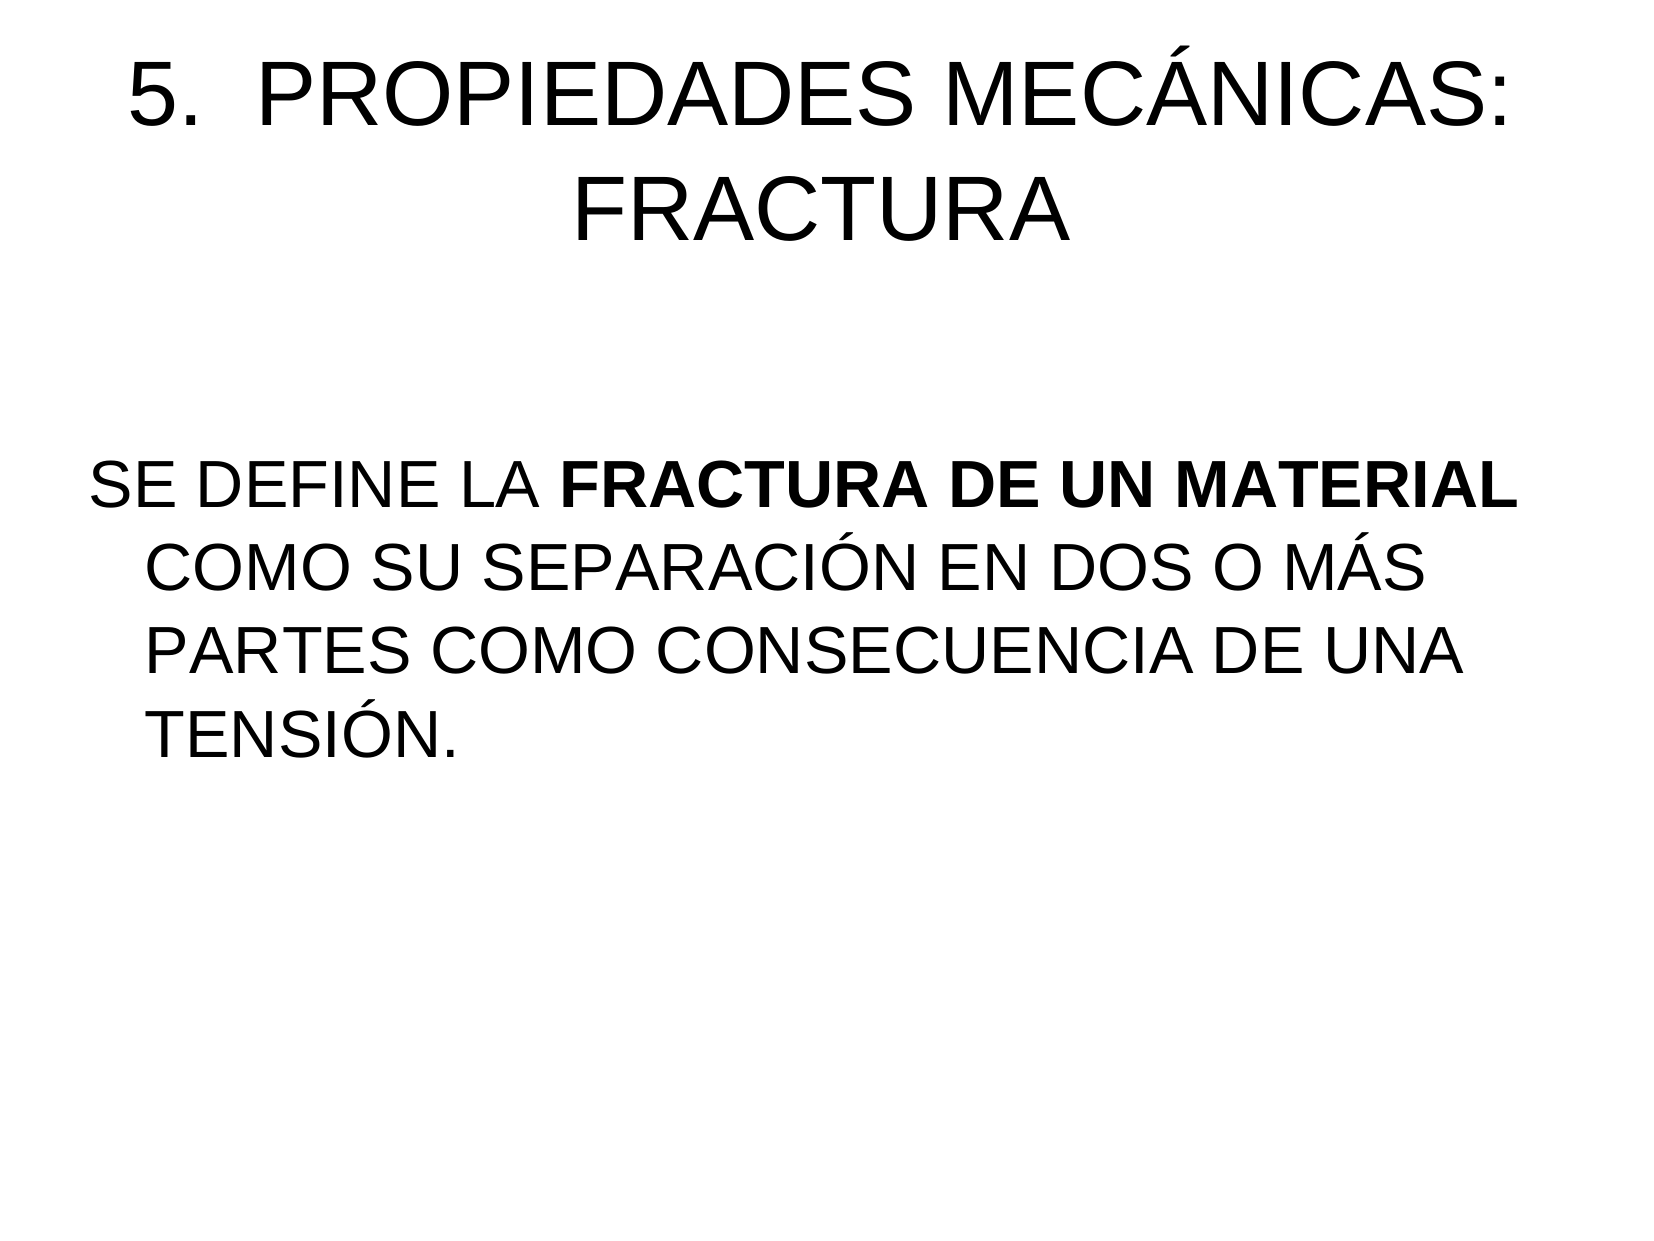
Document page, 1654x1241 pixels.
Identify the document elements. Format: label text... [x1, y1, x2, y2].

title 5. PROPIEDADES MECÁNICAS: FRACTURA [77, 29, 1565, 259]
subtitle SE DEFINE LA FRACTURA DE UN MATERIAL COMO SU SEPARACIÓN EN DOS O MÁS PARTES COMO CONSECUENCIA DE UNA TENSIÓN. [88, 361, 1577, 1180]
